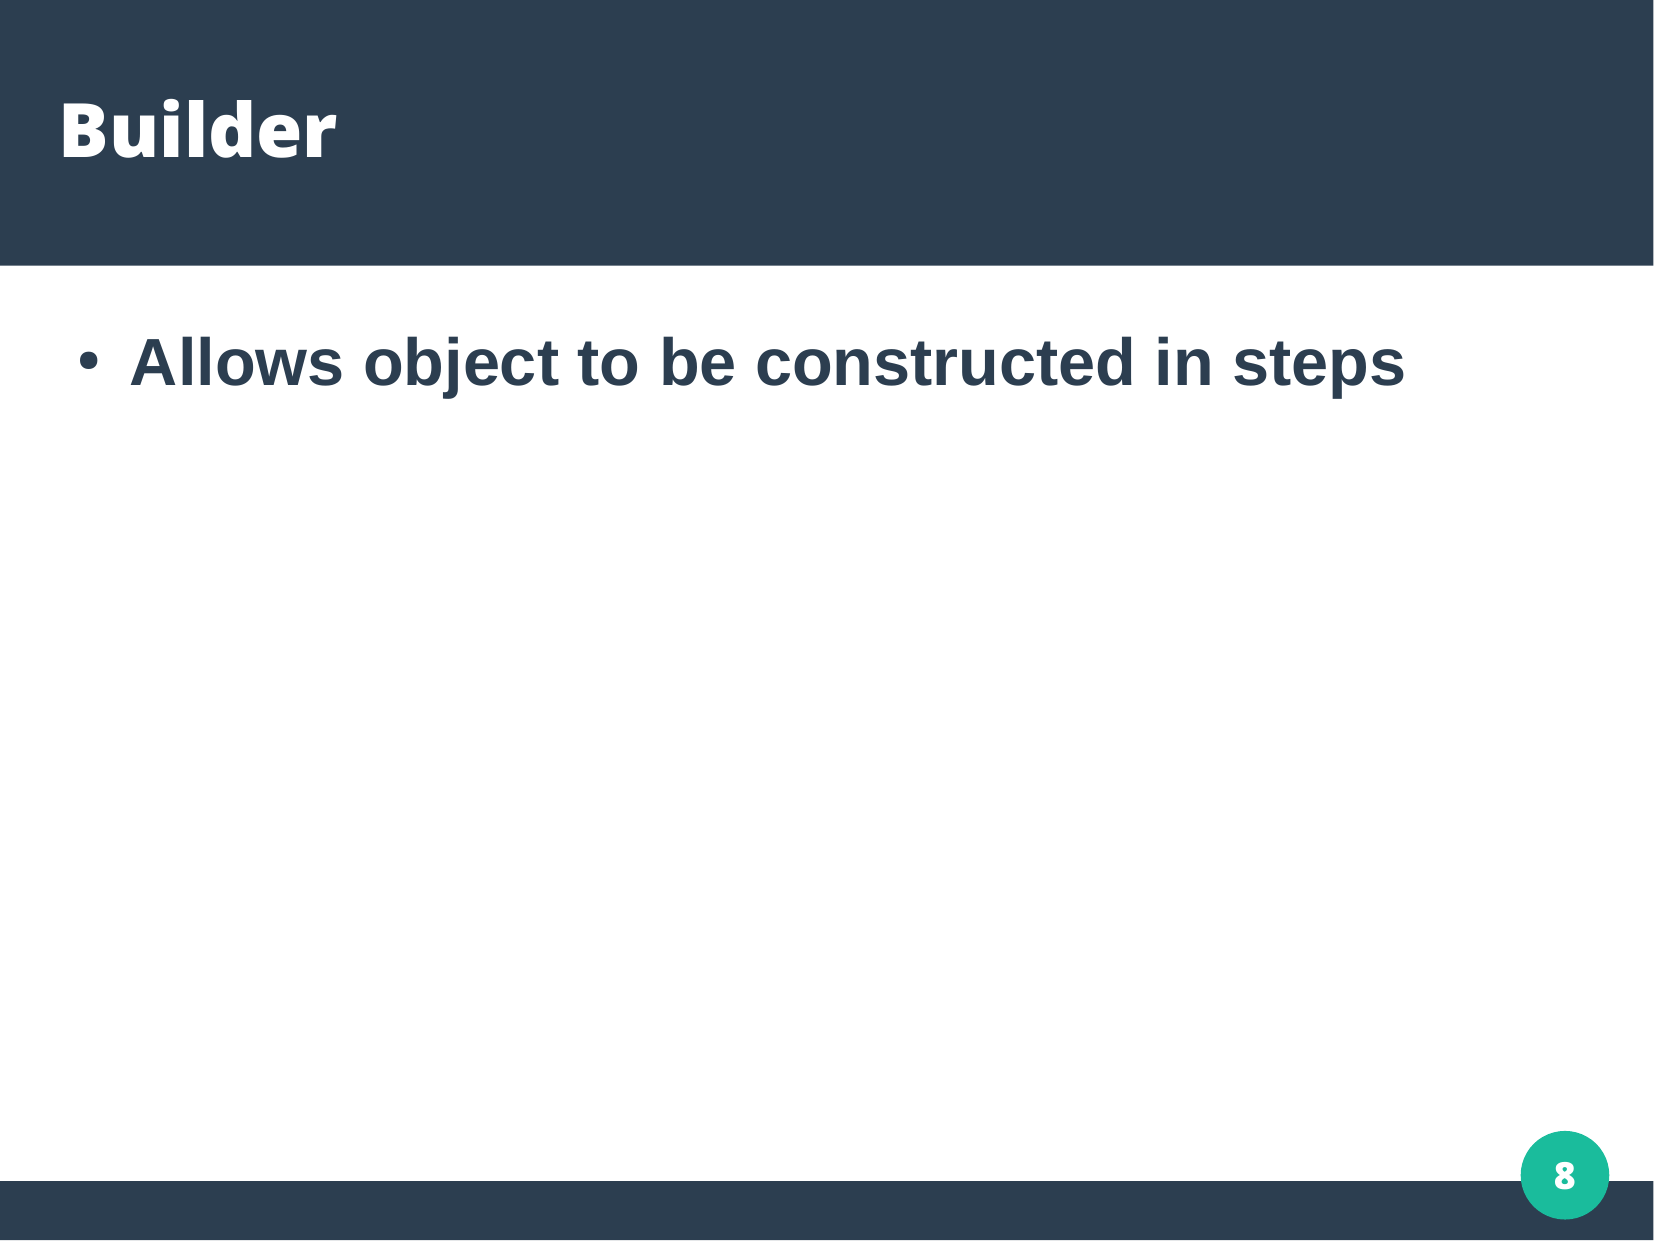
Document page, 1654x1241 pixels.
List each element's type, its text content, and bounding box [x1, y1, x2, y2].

title Builder [59, 49, 1595, 207]
list Allows object to be constructed in steps [59, 324, 1595, 1152]
